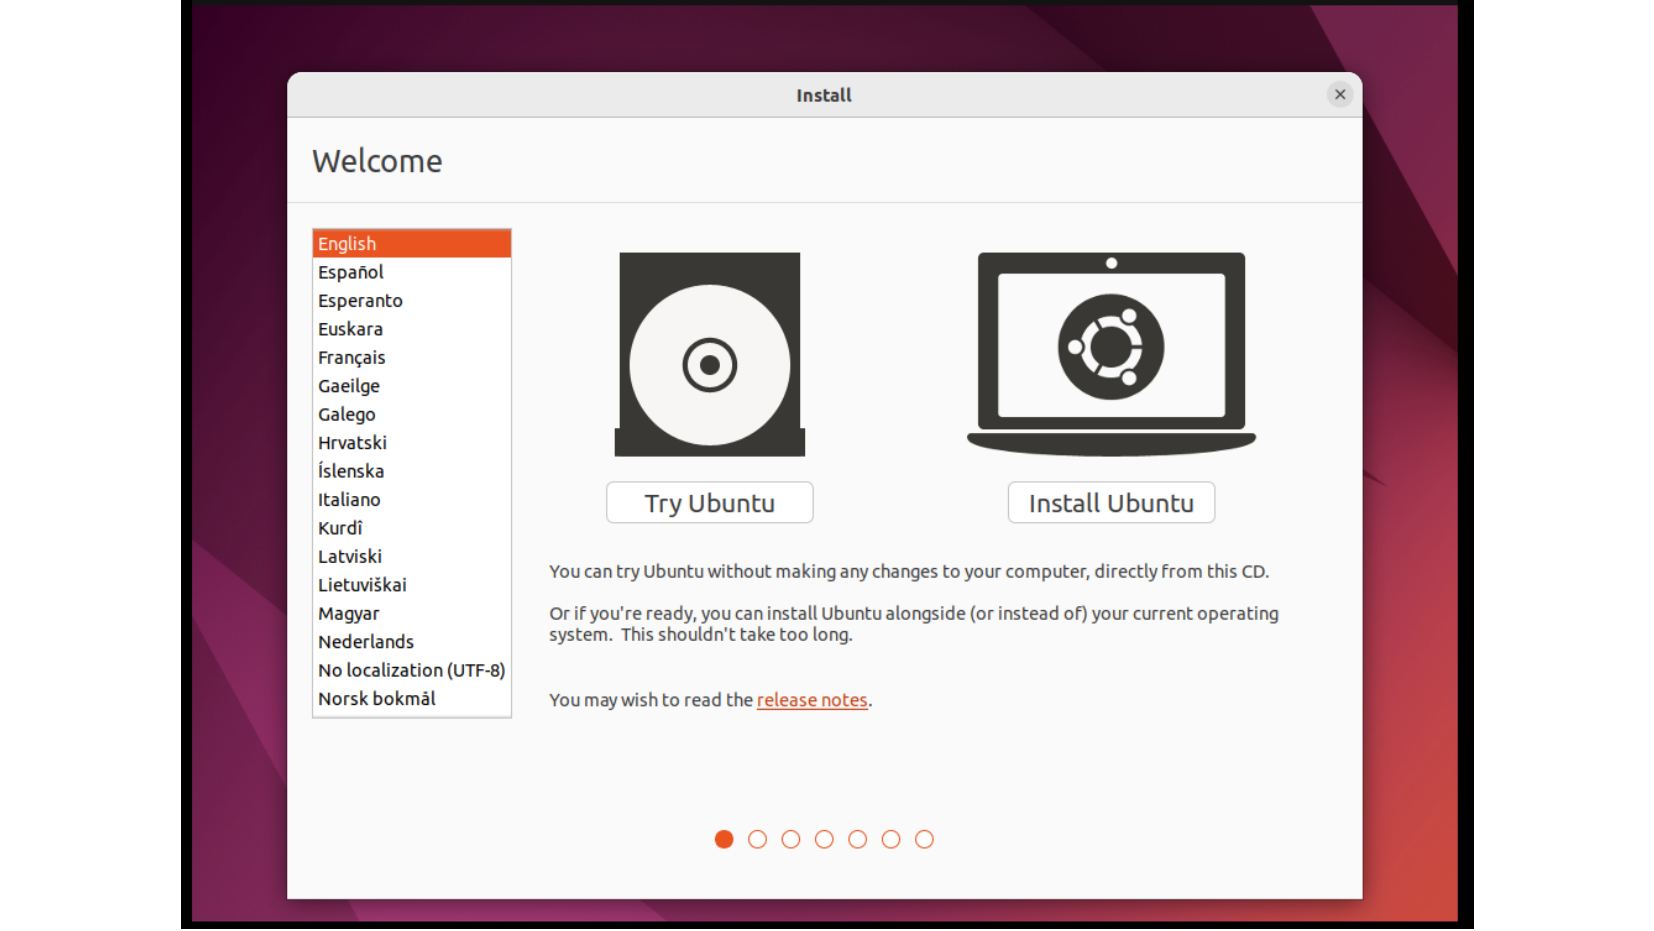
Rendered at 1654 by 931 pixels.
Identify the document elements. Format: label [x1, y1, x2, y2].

picture [181, 0, 1474, 929]
